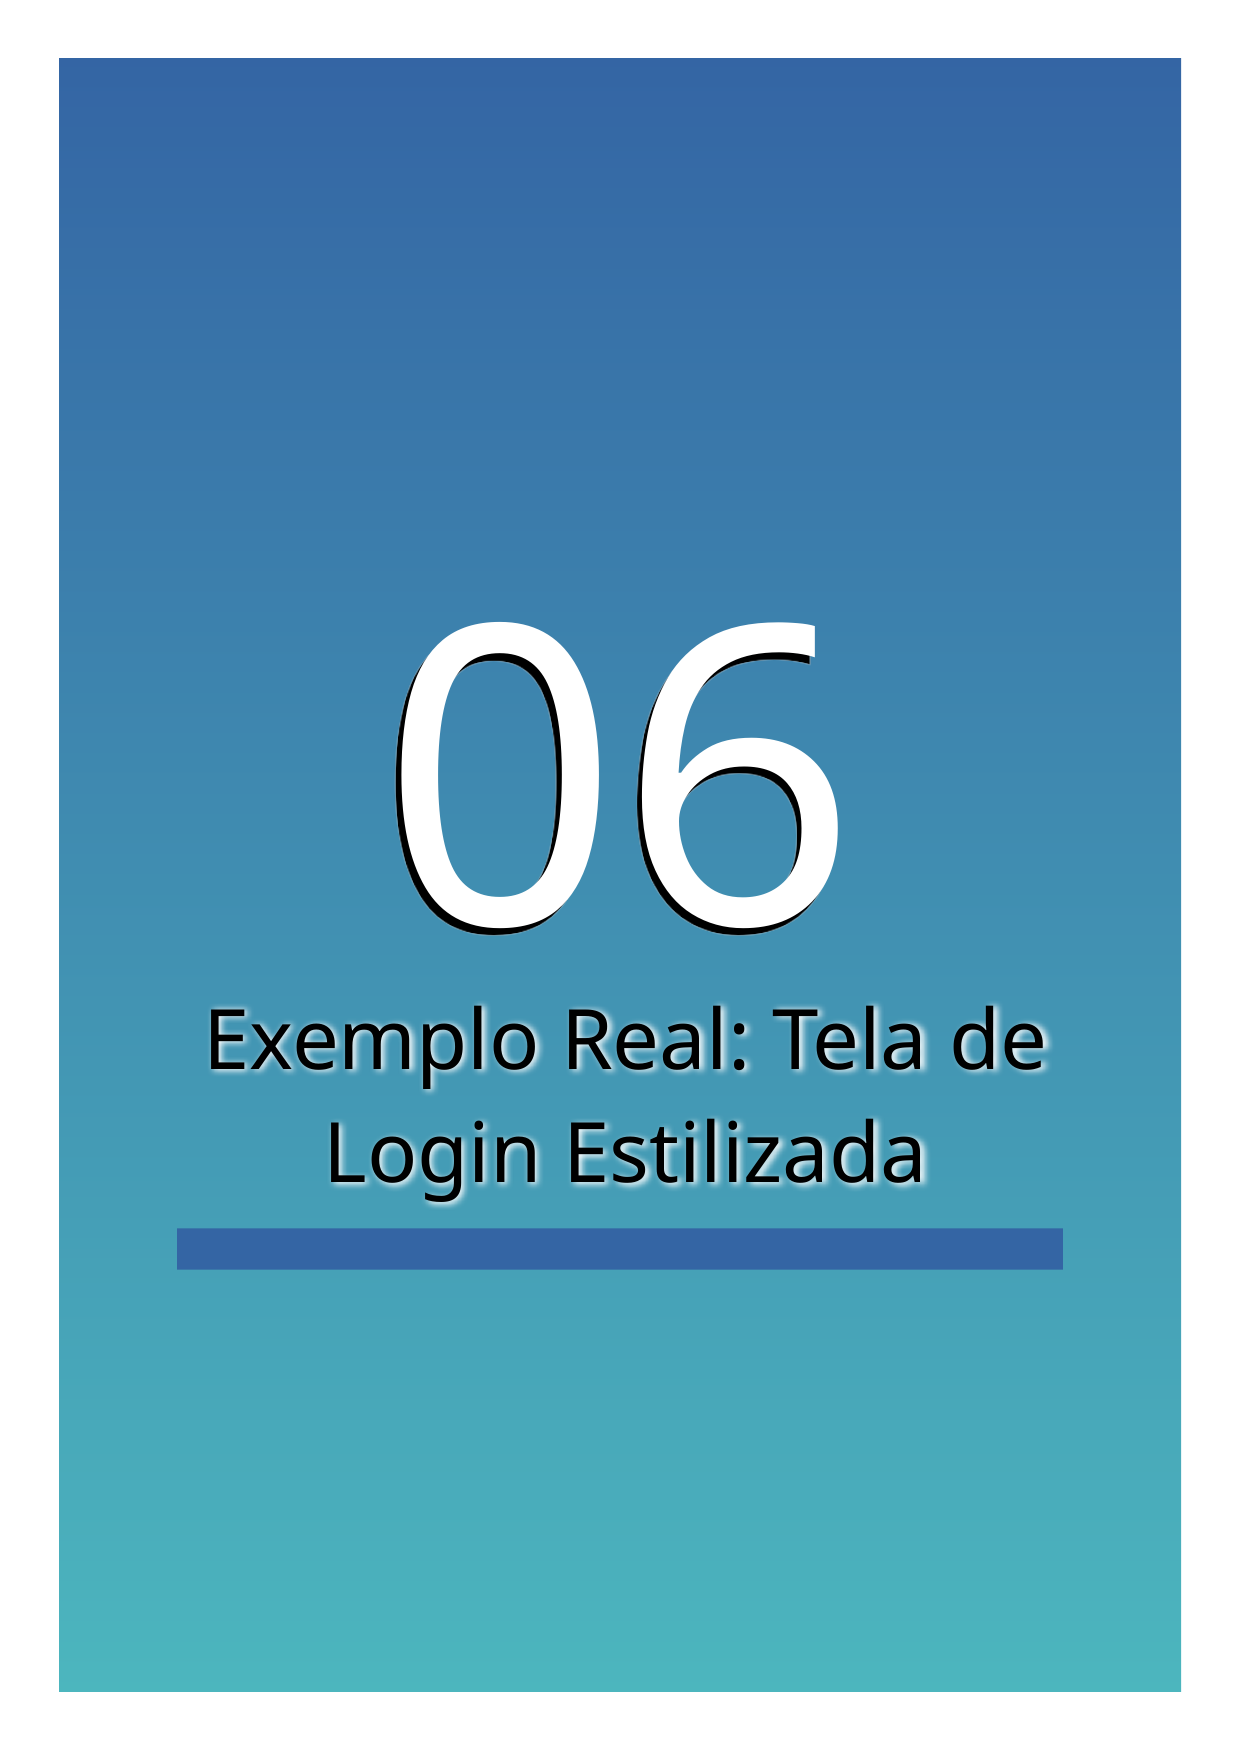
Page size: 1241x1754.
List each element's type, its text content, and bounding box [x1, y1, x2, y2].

text_box [59, 58, 1182, 468]
title 06 [59, 468, 1182, 1057]
list Exemplo Real: Tela de Login Estilizada [59, 980, 1123, 1241]
text_box [59, 1057, 1182, 1692]
